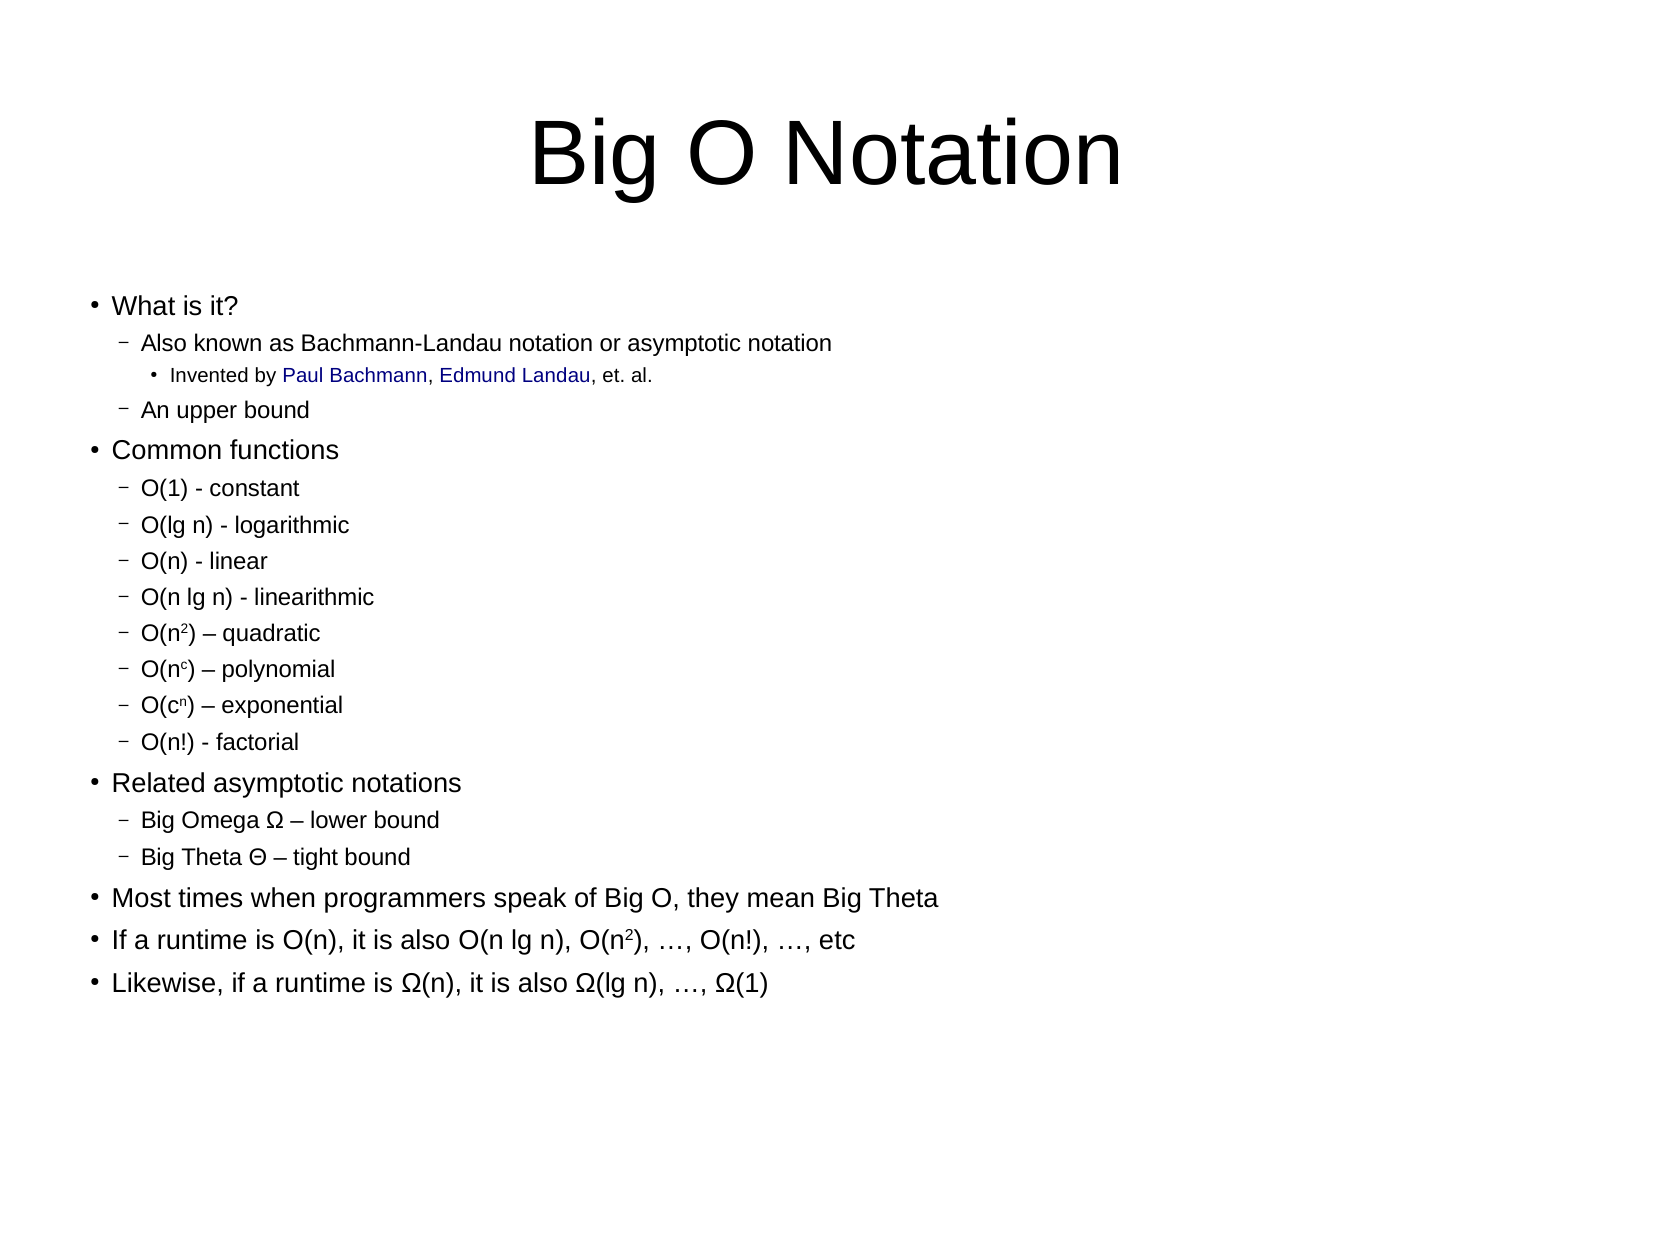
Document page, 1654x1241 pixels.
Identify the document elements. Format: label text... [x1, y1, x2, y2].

list What is it? Also known as Bachmann-Landau notation or asymptotic notation Invented by Paul Bachmann, Edmund Landau, et. al. An upper bound Common functions O(1) - constant O(lg n) - logarithmic O(n) - linear O(n lg n) - linearithmic O(n2) – quadratic O(nc) – polynomial O(cn) – exponential O(n!) - factorial Related asymptotic notations Big Omega Ω – lower bound Big Theta Θ – tight bound Most times when programmers speak of Big O, they mean Big Theta If a runtime is O(n), it is also O(n lg n), O(n2), …, O(n!), …, etc Likewise, if a runtime is Ω(n), it is also Ω(lg n), …, Ω(1) [82, 290, 1571, 1010]
title Big O Notation [82, 49, 1571, 257]
